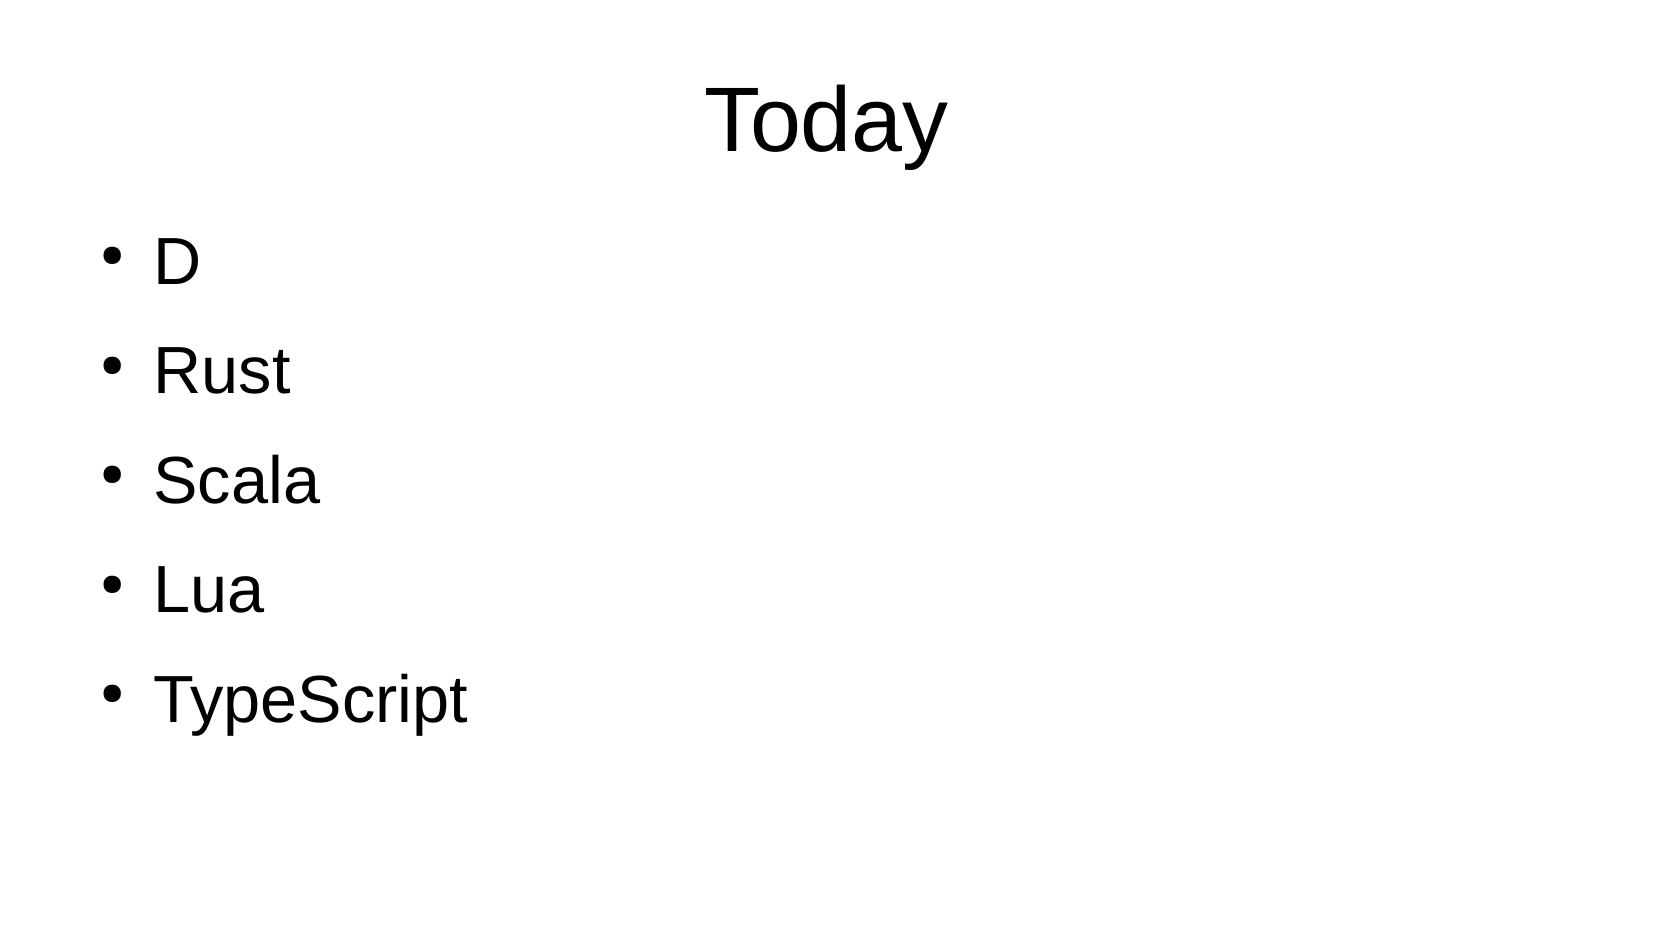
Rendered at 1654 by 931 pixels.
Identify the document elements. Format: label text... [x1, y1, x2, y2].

title Today [82, 37, 1571, 193]
list D Rust Scala Lua TypeScript [82, 217, 1571, 757]
